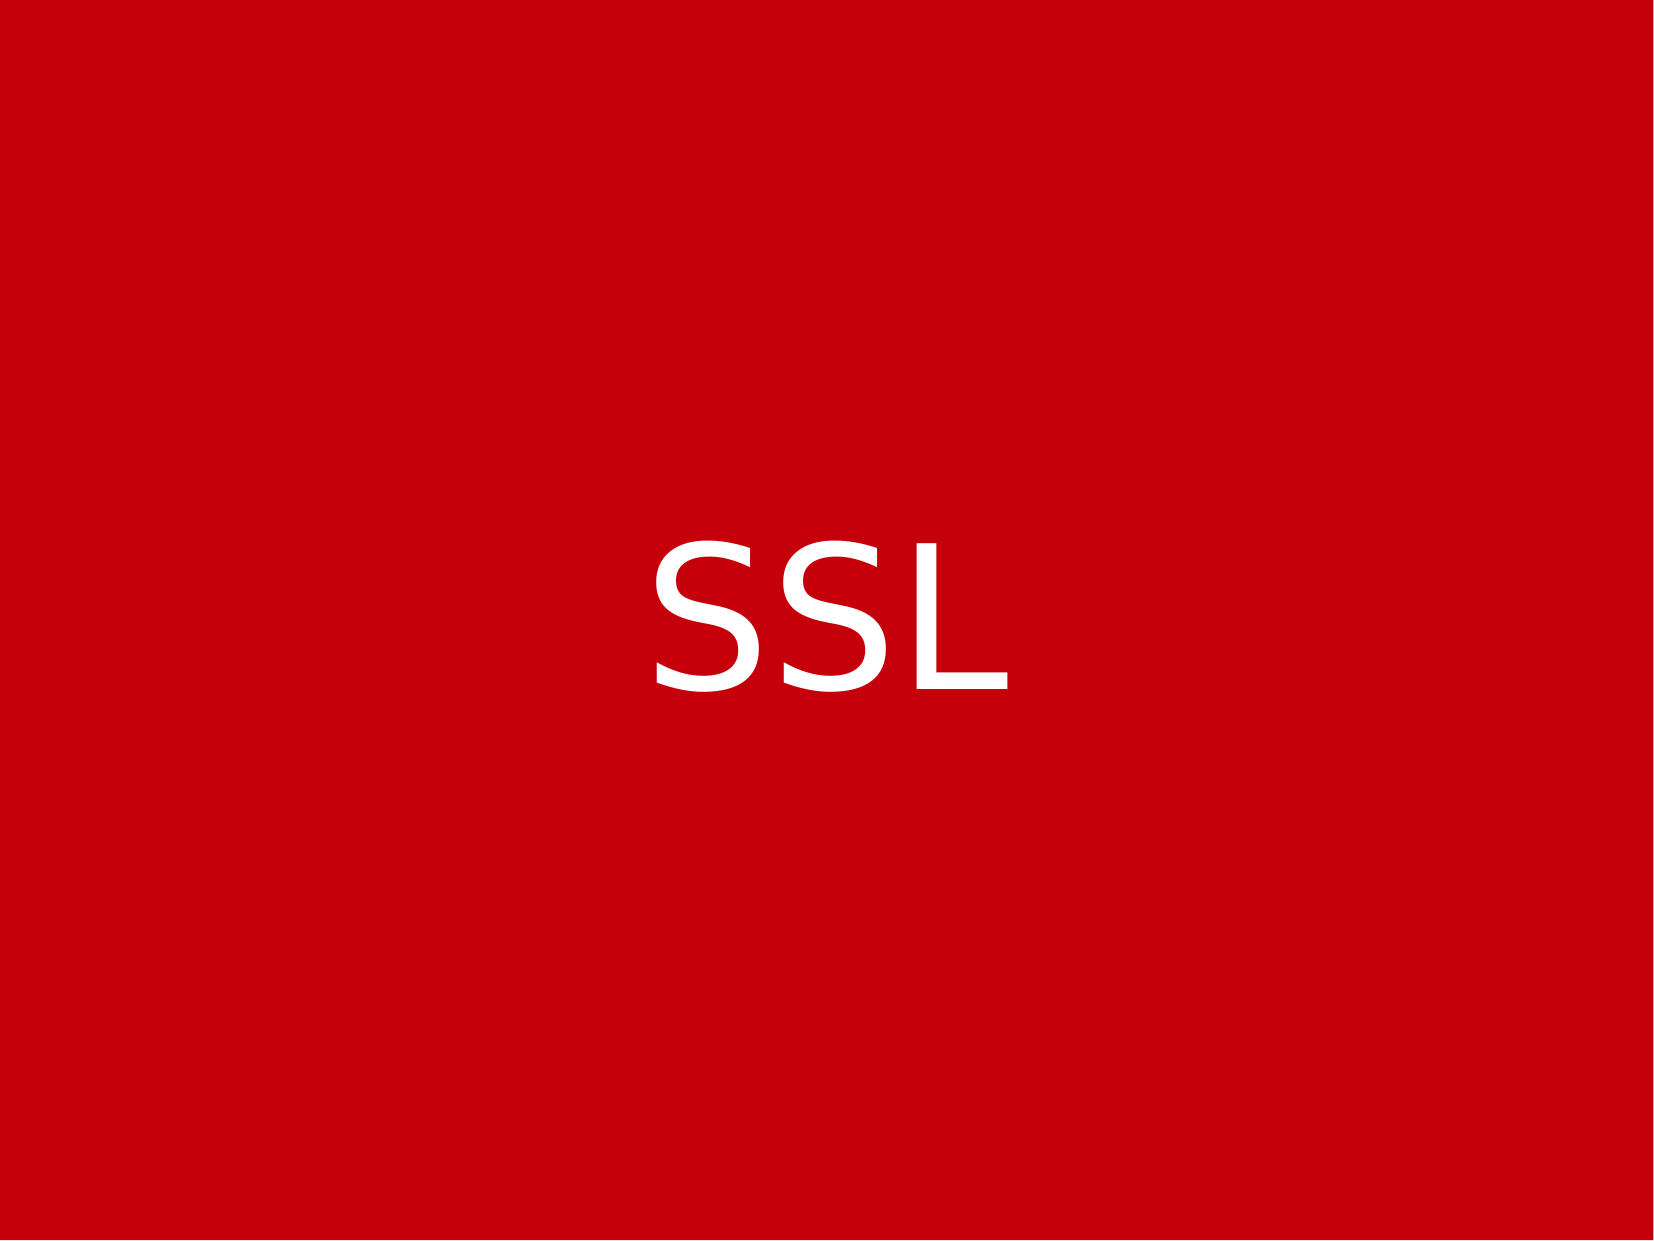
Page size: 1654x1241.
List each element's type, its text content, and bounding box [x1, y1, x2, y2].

subtitle SSL [0, 0, 1654, 1241]
